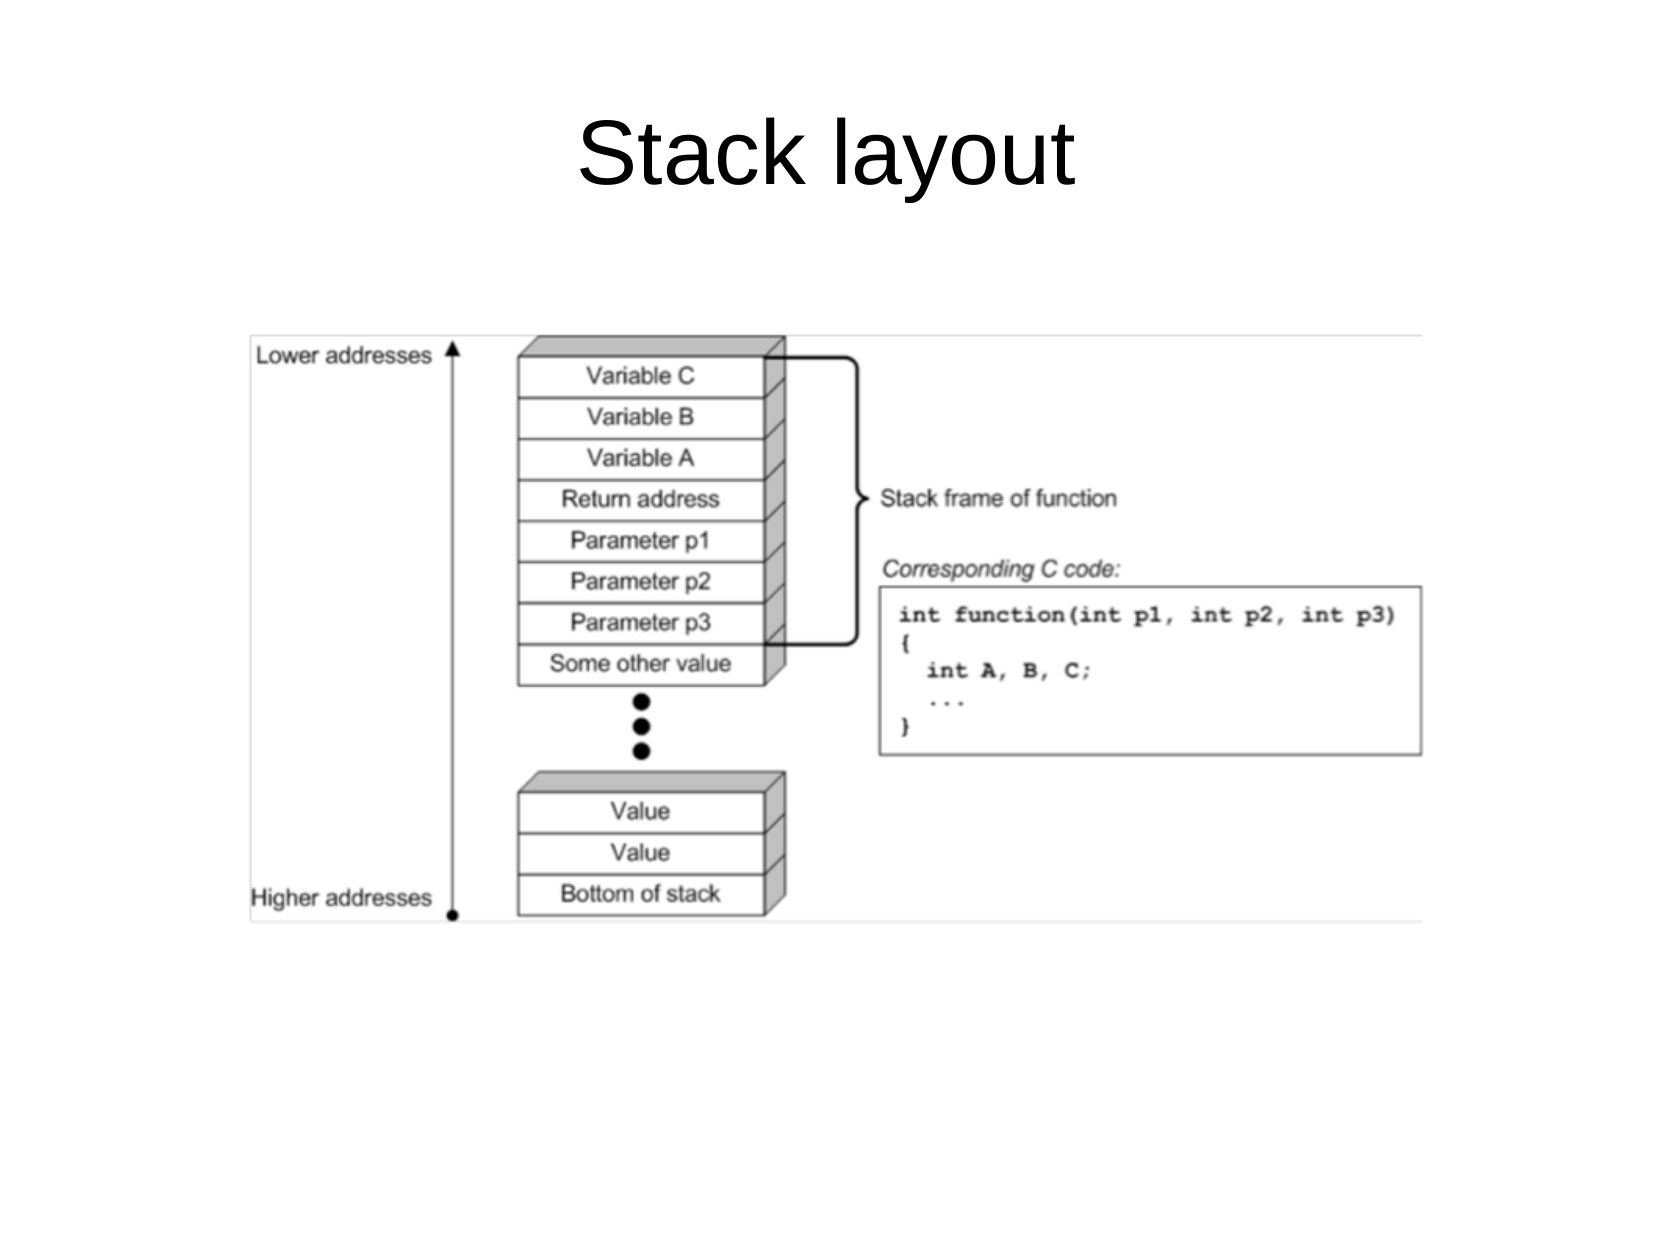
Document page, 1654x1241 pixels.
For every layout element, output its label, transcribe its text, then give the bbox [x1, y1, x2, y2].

title Stack layout [82, 49, 1571, 257]
picture [247, 332, 1425, 925]
